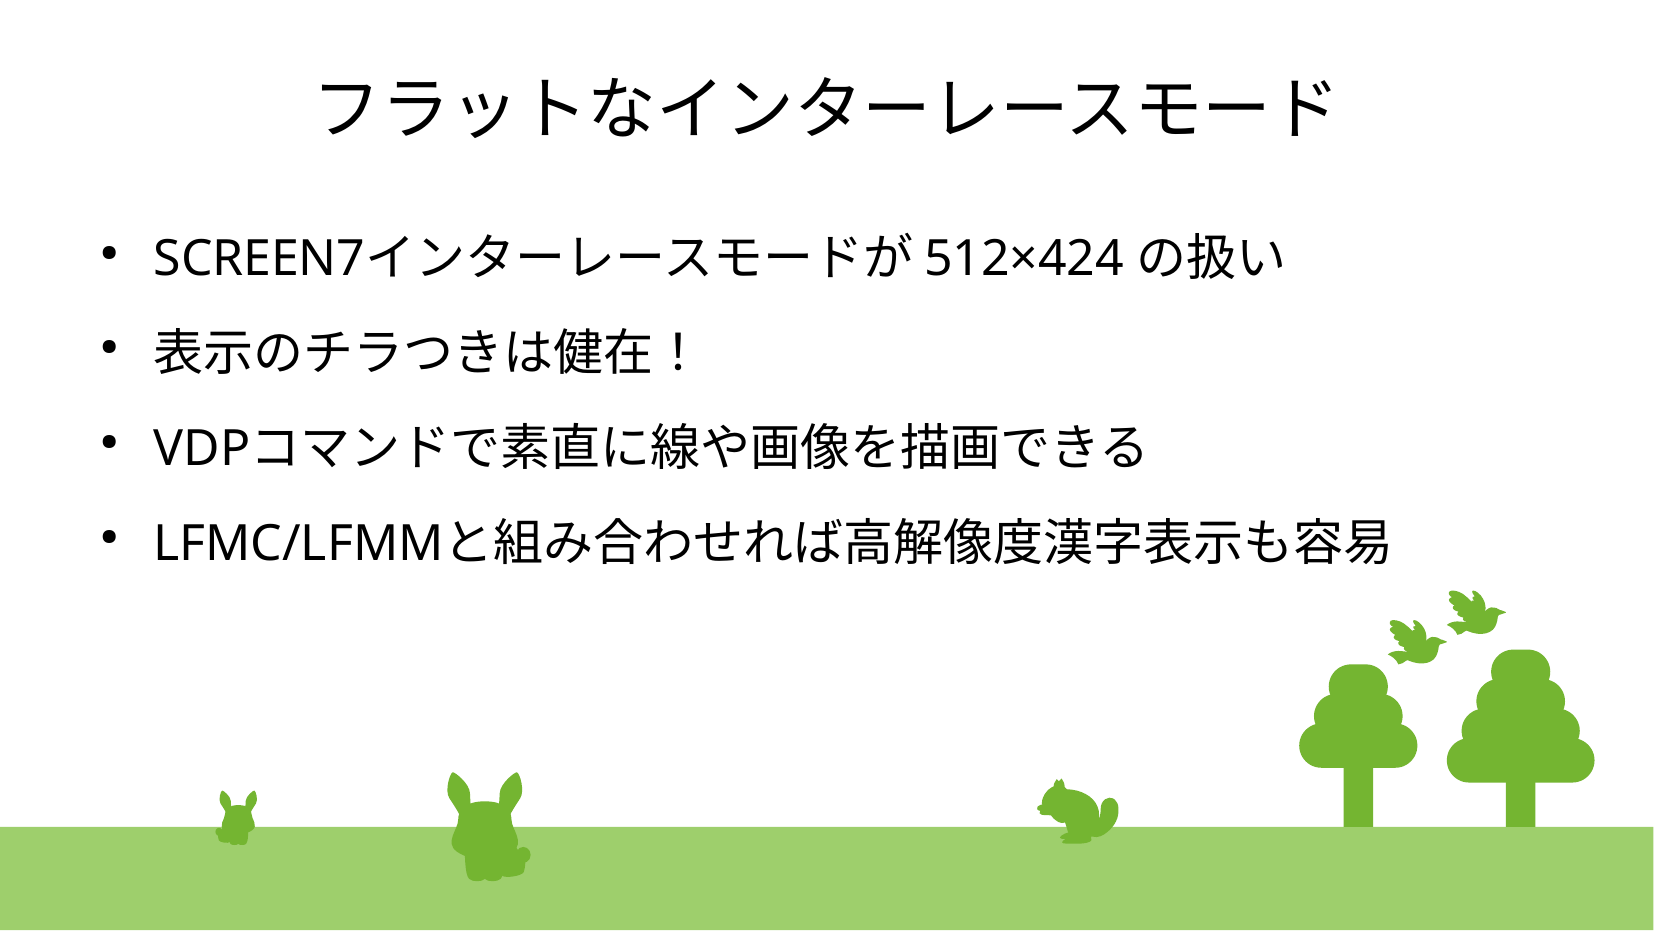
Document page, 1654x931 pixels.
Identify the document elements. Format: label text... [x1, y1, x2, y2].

list SCREEN7インターレースモードが 512×424 の扱い 表示のチラつきは健在！ VDPコマンドで素直に線や画像を描画できる LFMC/LFMMと組み合わせれば高解像度漢字表示も容易 [82, 217, 1571, 758]
title フラットなインターレースモード [88, 29, 1565, 178]
